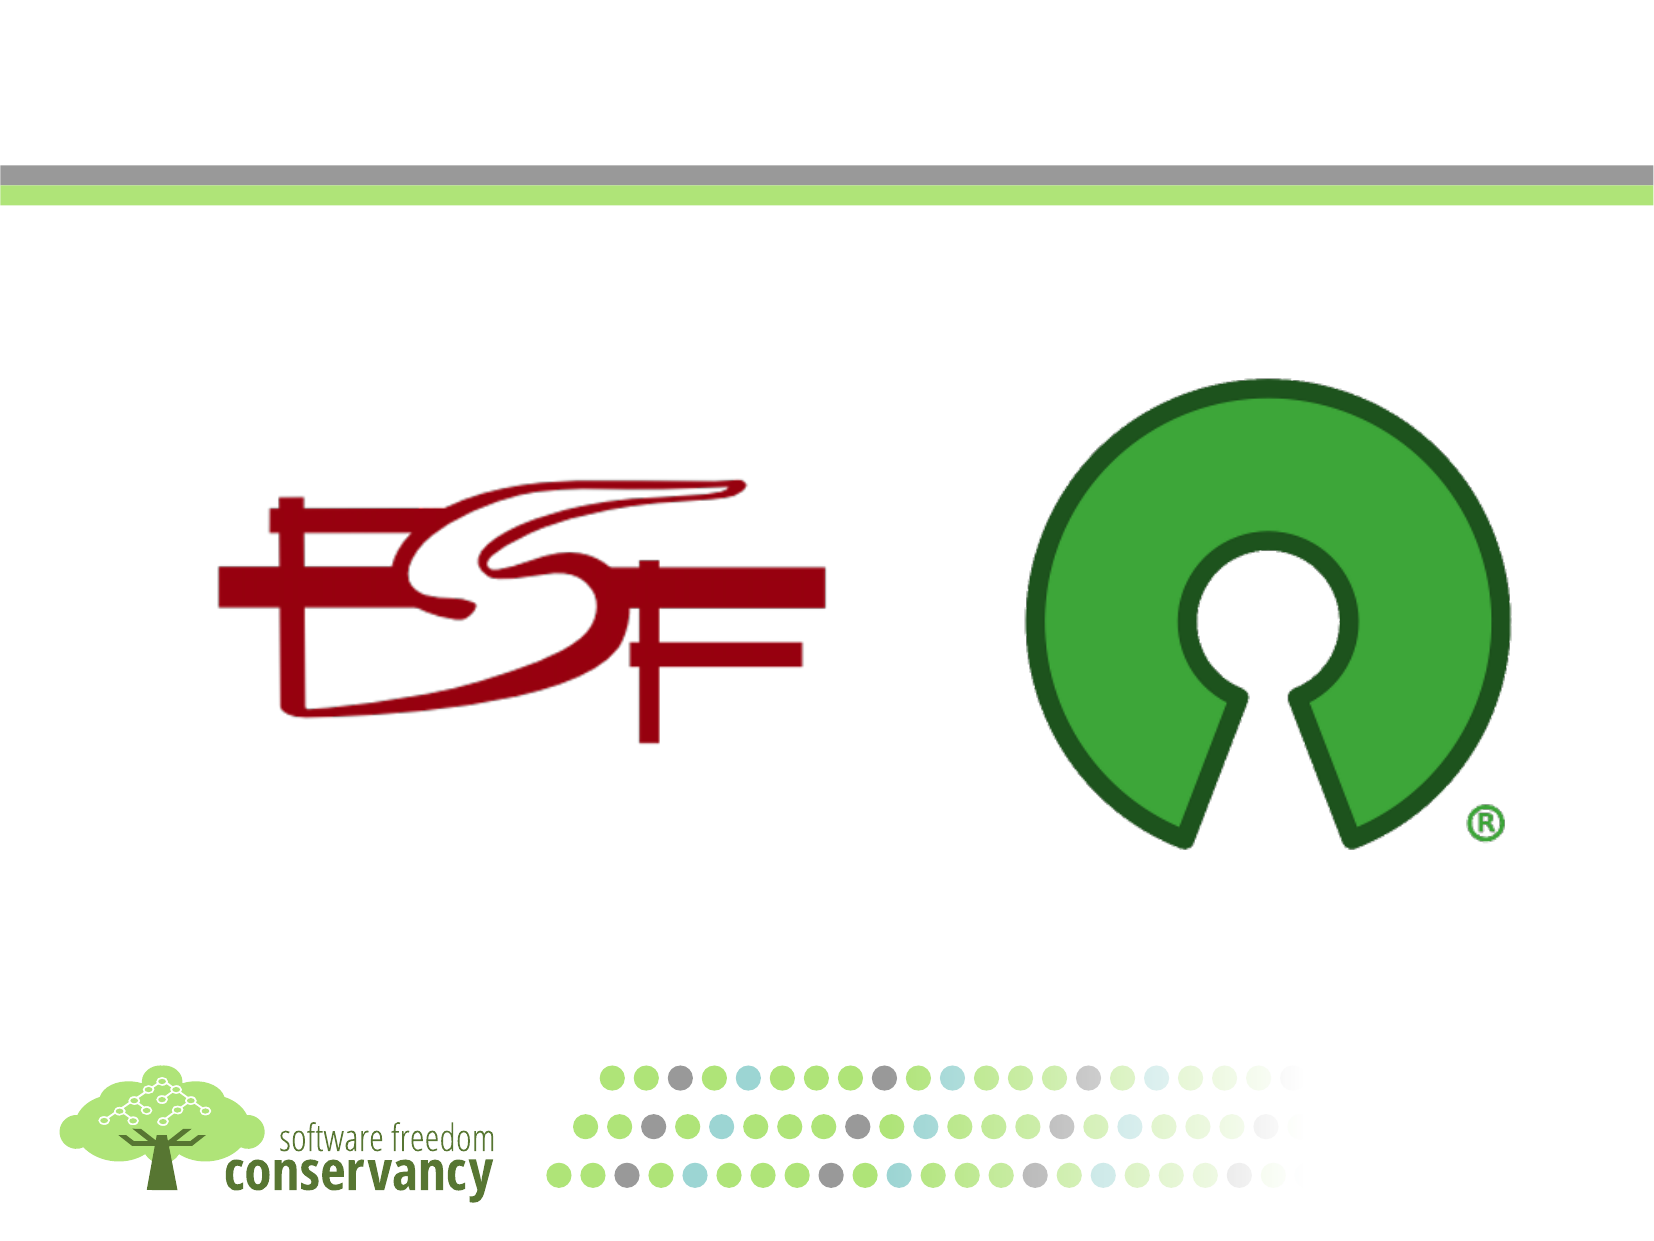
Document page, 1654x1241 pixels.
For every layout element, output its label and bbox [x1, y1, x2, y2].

picture [1020, 369, 1520, 871]
picture [210, 299, 835, 925]
